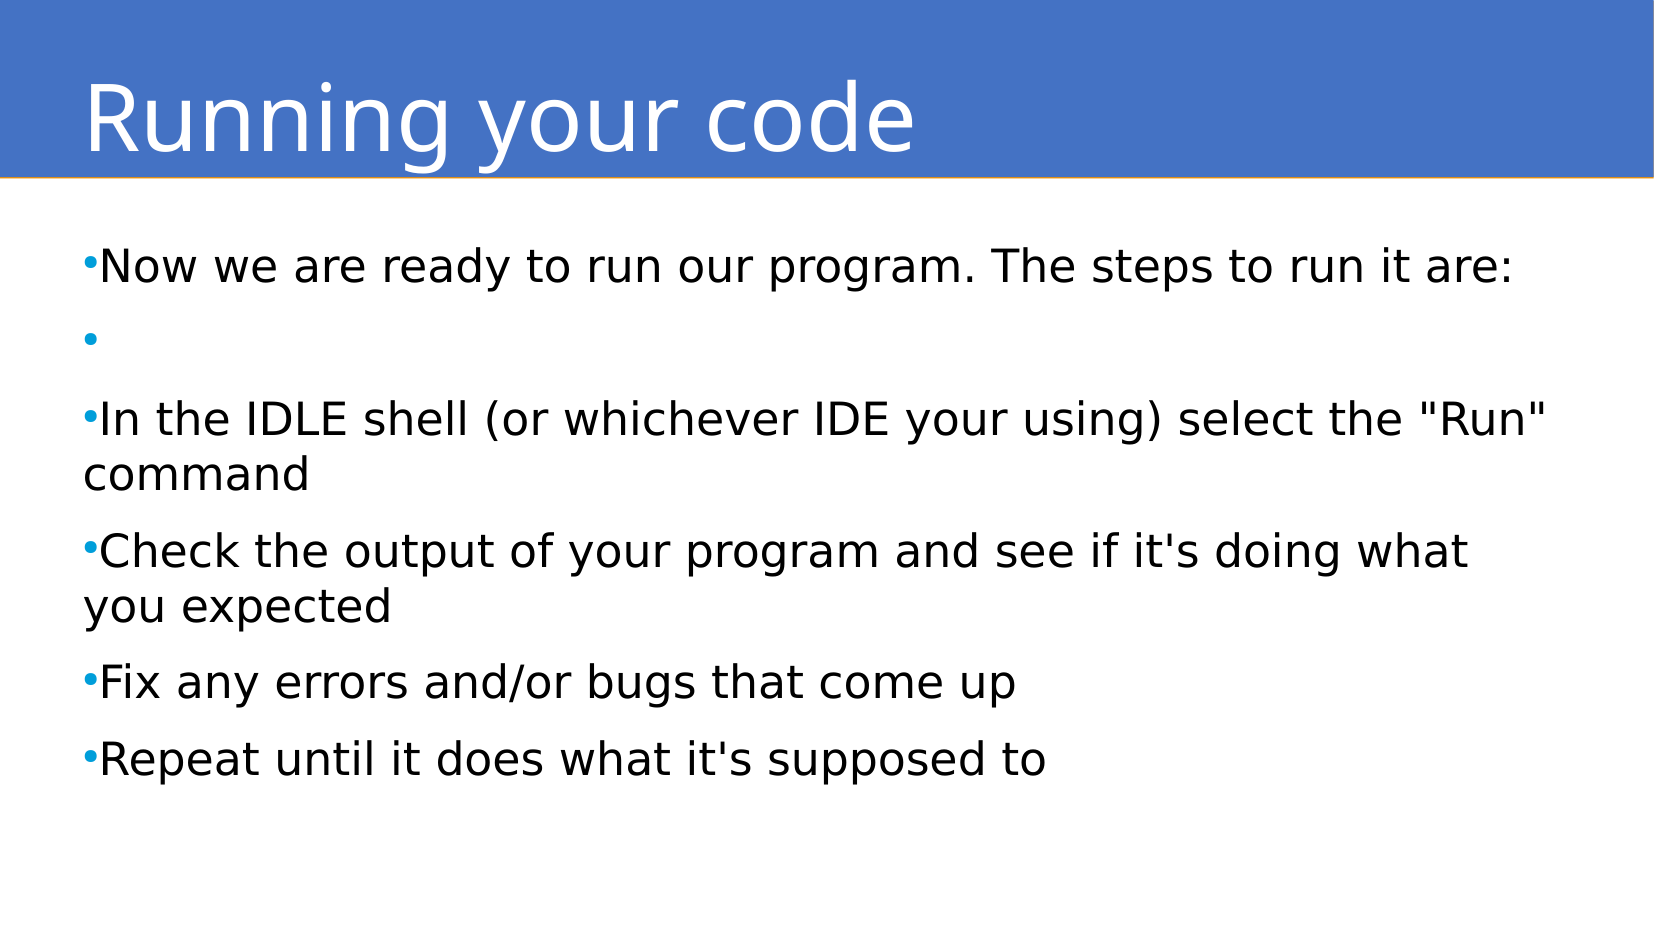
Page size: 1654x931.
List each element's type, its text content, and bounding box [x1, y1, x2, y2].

title Running your code [82, 14, 1571, 171]
list Now we are ready to run our program. The steps to run it are: In the IDLE shell (or whichever IDE your using) select the "Run" command Check the output of your program and see if it's doing what you expected Fix any errors and/or bugs that come up Repeat until it does what it's supposed to [82, 236, 1563, 811]
